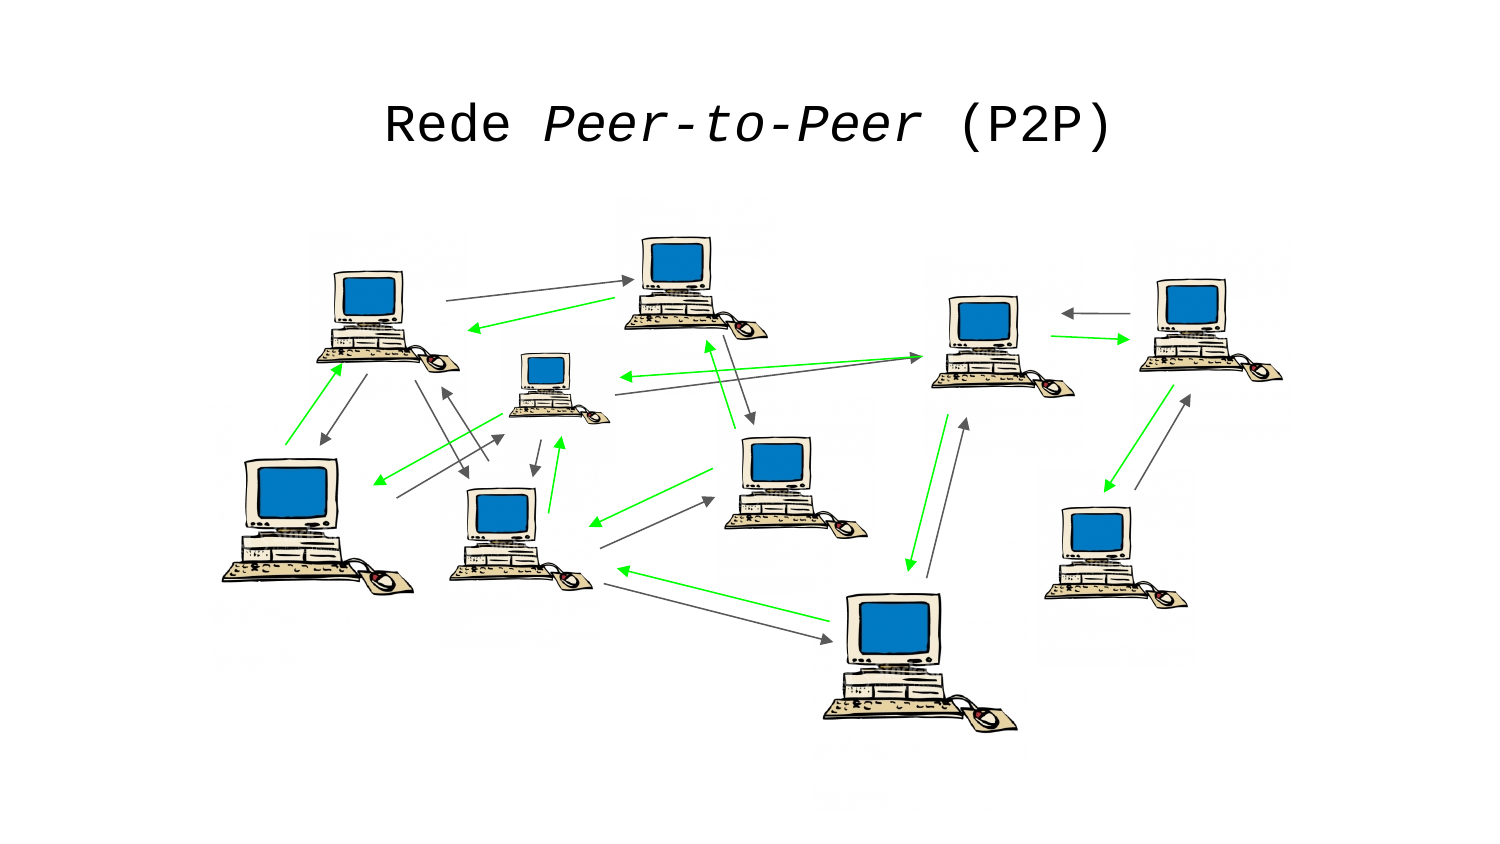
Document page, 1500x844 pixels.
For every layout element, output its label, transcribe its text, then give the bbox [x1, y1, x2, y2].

picture [454, 448, 478, 459]
picture [737, 368, 776, 378]
picture [719, 371, 736, 380]
picture [209, 231, 468, 673]
picture [922, 256, 1083, 457]
picture [1035, 467, 1196, 667]
picture [1130, 239, 1291, 440]
picture [440, 448, 457, 470]
picture [440, 197, 1029, 812]
title Rede Peer-to-Peer (P2P) [51, 72, 1449, 167]
